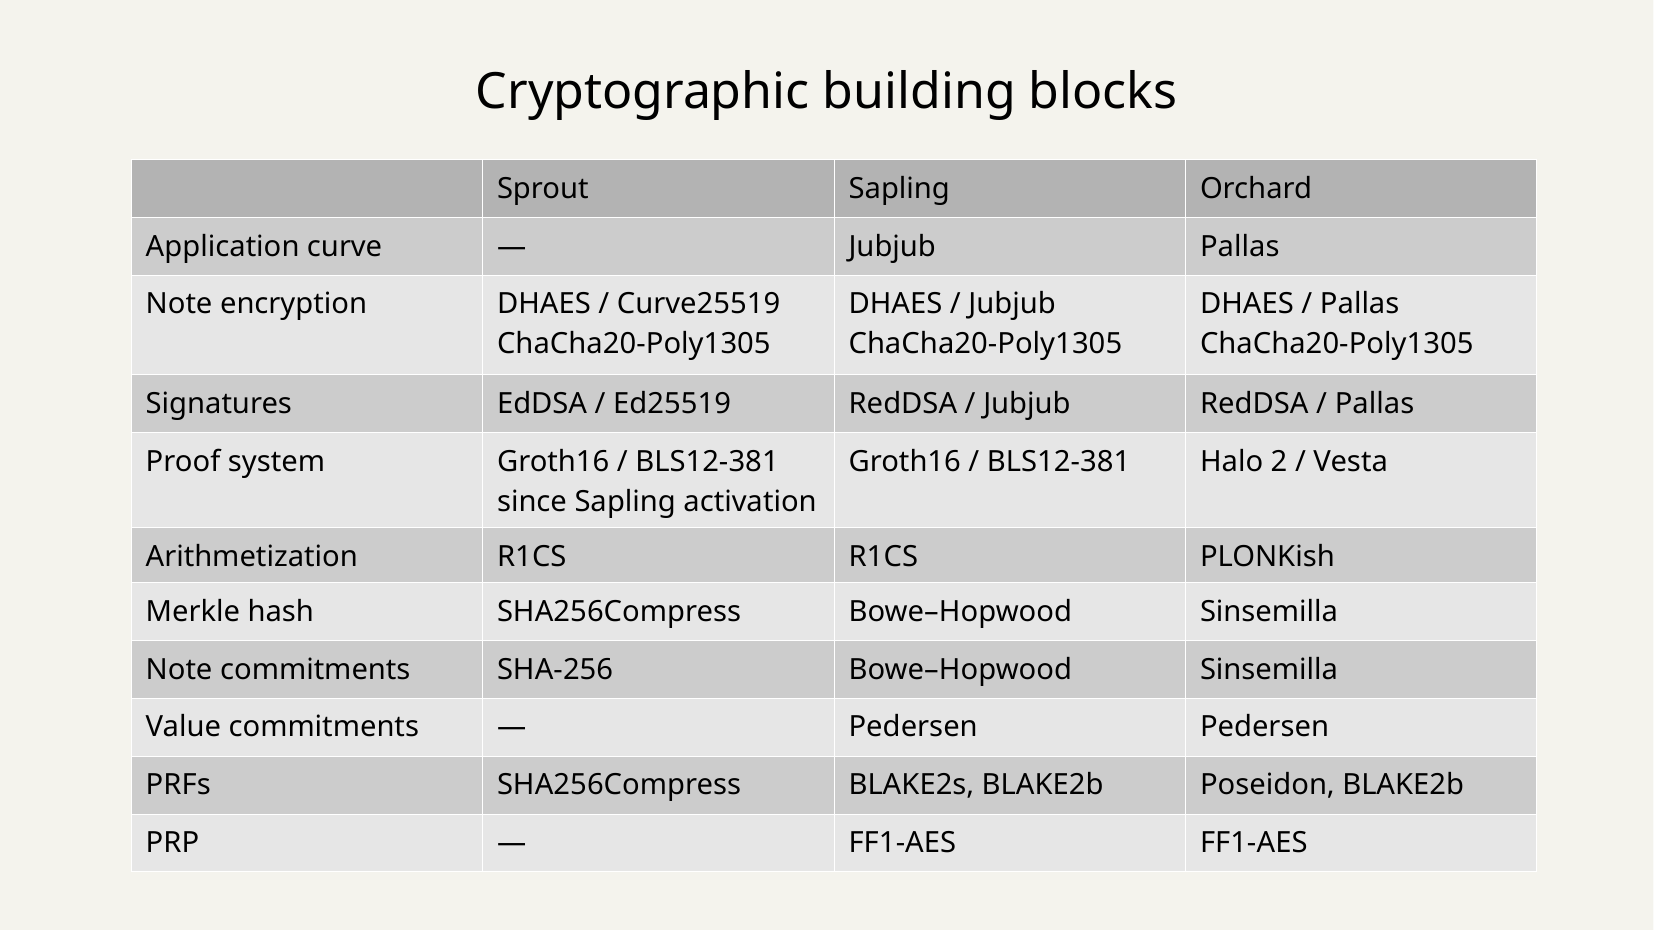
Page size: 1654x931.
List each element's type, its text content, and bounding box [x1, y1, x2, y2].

table_cell Groth16 / BLS12-381 [835, 433, 1185, 527]
table_cell Note encryption [132, 276, 482, 374]
table_cell Value commitments [132, 699, 482, 756]
table_cell DHAES / Pallas ChaCha20-Poly1305 [1186, 276, 1536, 374]
table_cell Pallas [1186, 218, 1536, 275]
table_cell Application curve [132, 218, 482, 275]
table_cell Jubjub [835, 218, 1185, 275]
table_cell FF1-AES [1186, 815, 1536, 871]
table_cell RedDSA / Jubjub [835, 375, 1185, 432]
table_cell Proof system [132, 433, 482, 527]
table_cell — [483, 699, 834, 756]
table_cell FF1-AES [835, 815, 1185, 871]
table_cell Merkle hash [132, 583, 482, 640]
table_cell RedDSA / Pallas [1186, 375, 1536, 432]
table_cell Note commitments [132, 641, 482, 698]
table_cell Sinsemilla [1186, 641, 1536, 698]
table_cell BLAKE2s, BLAKE2b [835, 757, 1185, 814]
table_cell — [483, 815, 834, 871]
table_cell Signatures [132, 375, 482, 432]
table_cell PRP [132, 815, 482, 871]
table_cell SHA-256 [483, 641, 834, 698]
table_cell Groth16 / BLS12-381 since Sapling activation [483, 433, 834, 527]
table_cell PLONKish [1186, 528, 1536, 582]
table_cell Poseidon, BLAKE2b [1186, 757, 1536, 814]
table_cell SHA256Compress [483, 757, 834, 814]
table_header [132, 160, 482, 217]
table_cell DHAES / Jubjub ChaCha20-Poly1305 [835, 276, 1185, 374]
table_cell Bowe–Hopwood [835, 641, 1185, 698]
table_cell Pedersen [1186, 699, 1536, 756]
table_cell R1CS [835, 528, 1185, 582]
table_cell — [483, 218, 834, 275]
table_cell Bowe–Hopwood [835, 583, 1185, 640]
table_header Sprout [483, 160, 834, 217]
table_cell Pedersen [835, 699, 1185, 756]
table_header Orchard [1186, 160, 1536, 217]
table_cell DHAES / Curve25519 ChaCha20-Poly1305 [483, 276, 834, 374]
table_cell PRFs [132, 757, 482, 814]
title Cryptographic building blocks [82, 37, 1571, 142]
table_cell Arithmetization [132, 528, 482, 582]
table_cell Sinsemilla [1186, 583, 1536, 640]
table_cell R1CS [483, 528, 834, 582]
table_cell SHA256Compress [483, 583, 834, 640]
table_header Sapling [835, 160, 1185, 217]
table_cell Halo 2 / Vesta [1186, 433, 1536, 527]
table_cell EdDSA / Ed25519 [483, 375, 834, 432]
